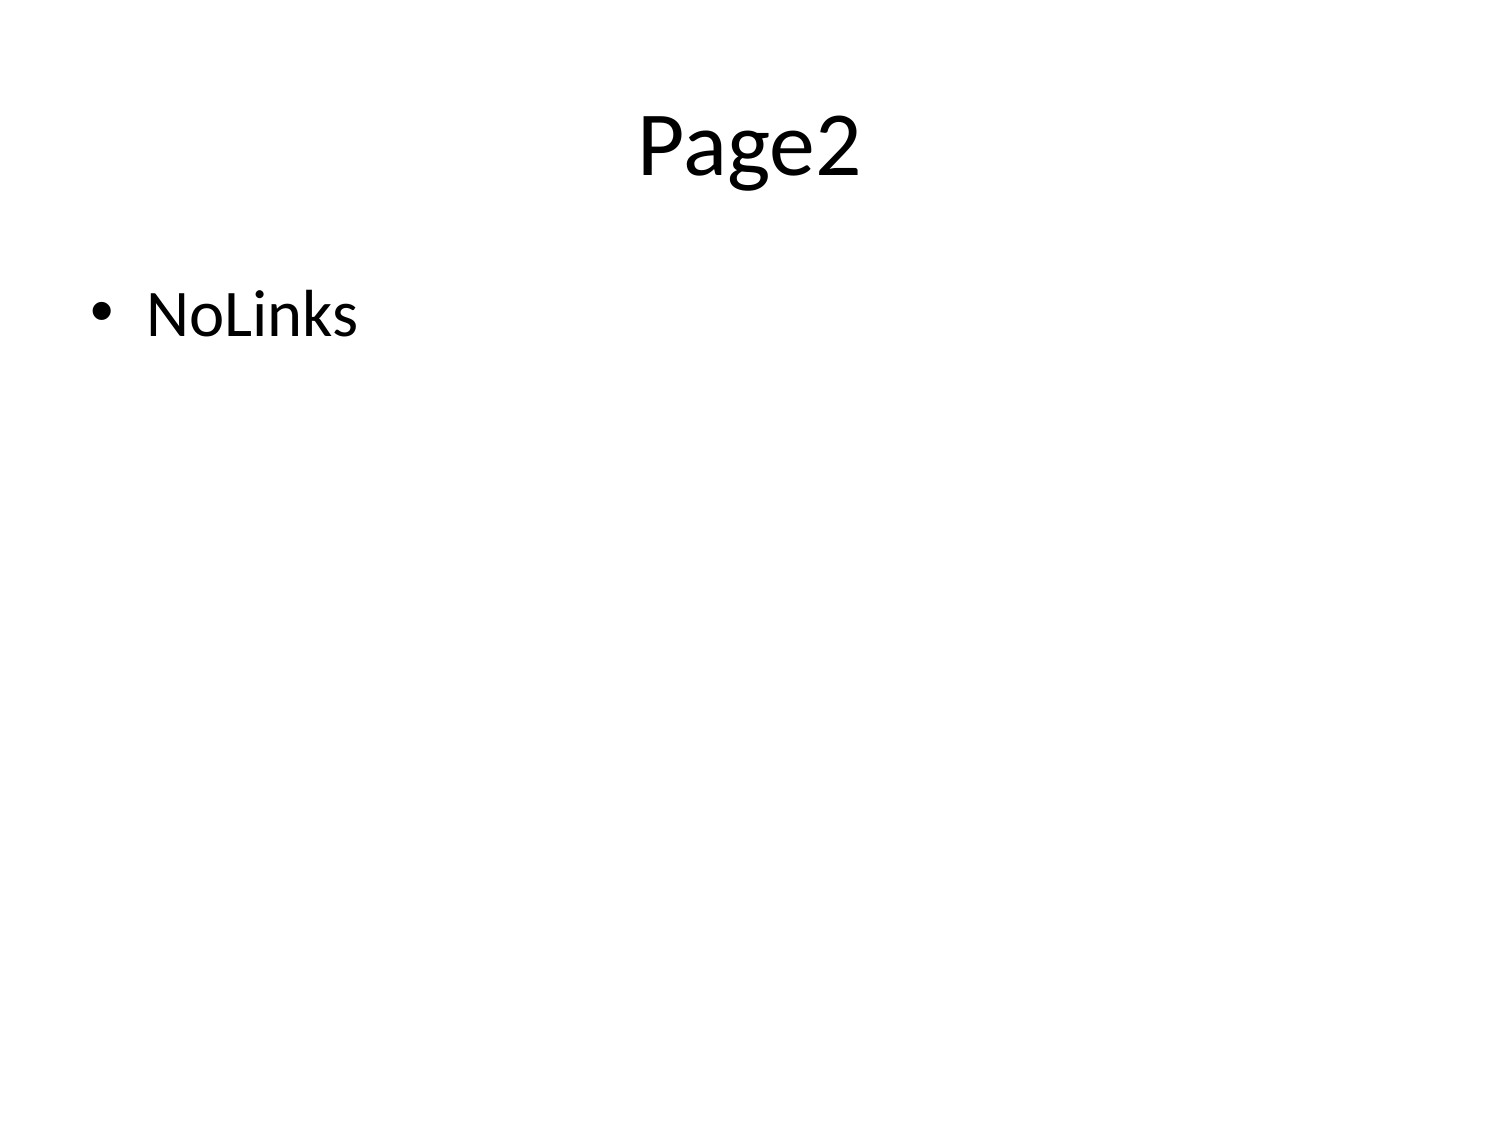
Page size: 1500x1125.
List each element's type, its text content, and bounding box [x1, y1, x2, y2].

list NoLinks [75, 262, 1425, 1005]
title Page2 [75, 45, 1425, 233]
